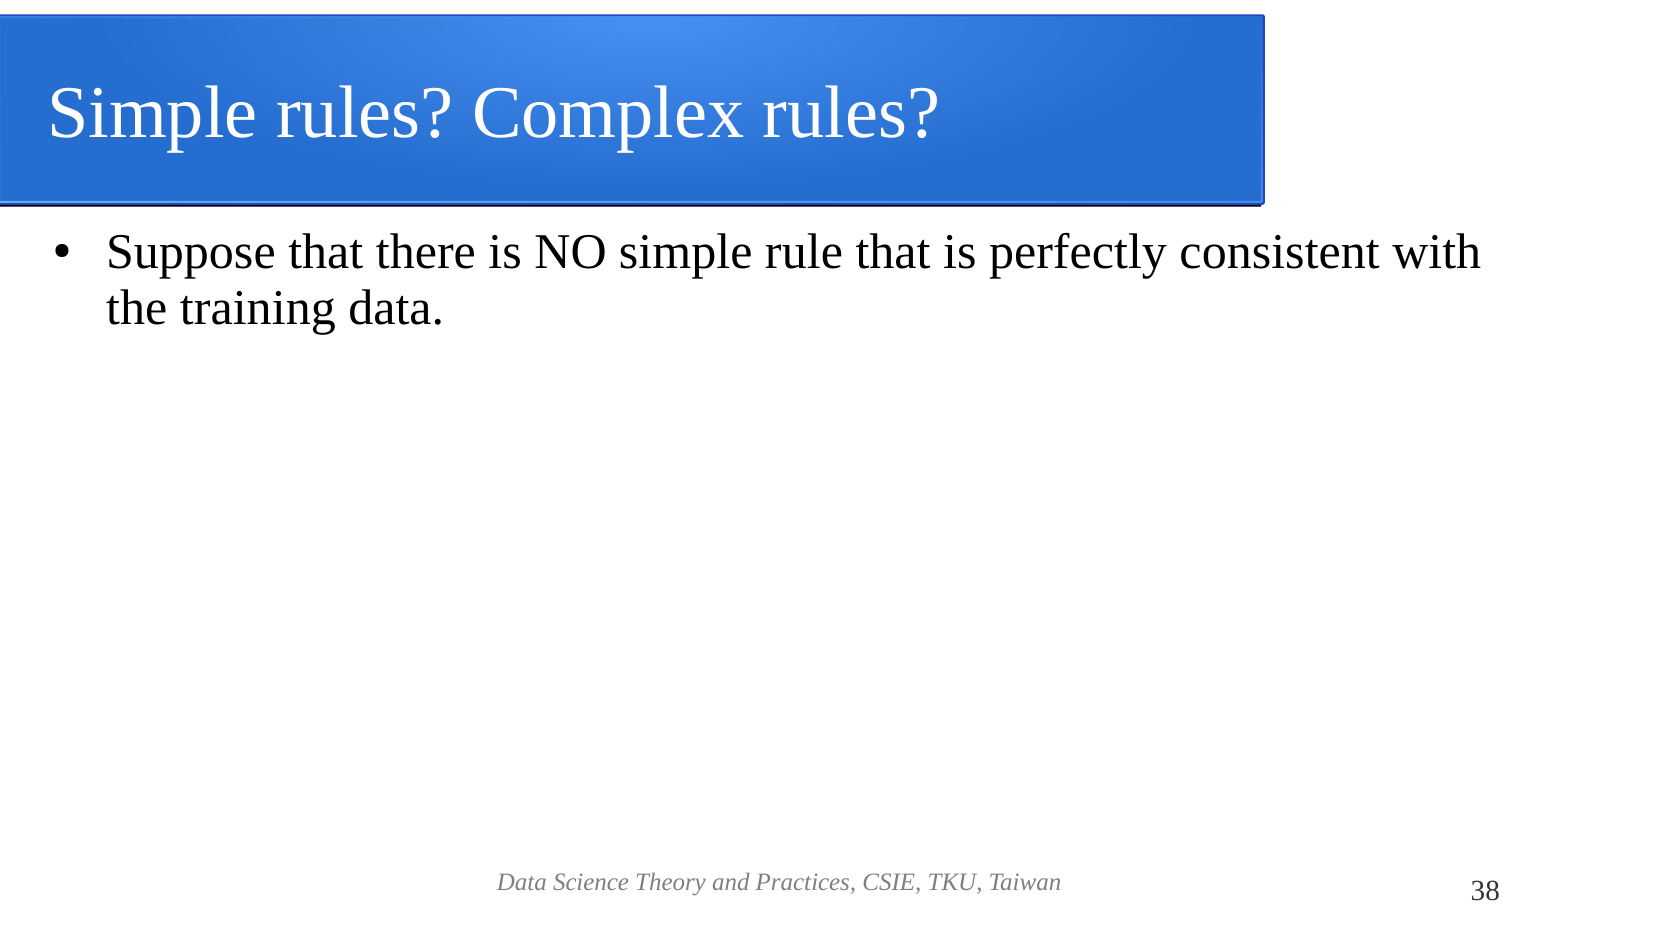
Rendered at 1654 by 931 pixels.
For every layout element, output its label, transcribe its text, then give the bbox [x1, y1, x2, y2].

list Suppose that there is NO simple rule that is perfectly consistent with the training data. [35, 224, 1524, 764]
title Simple rules? Complex rules? [47, 35, 1199, 189]
